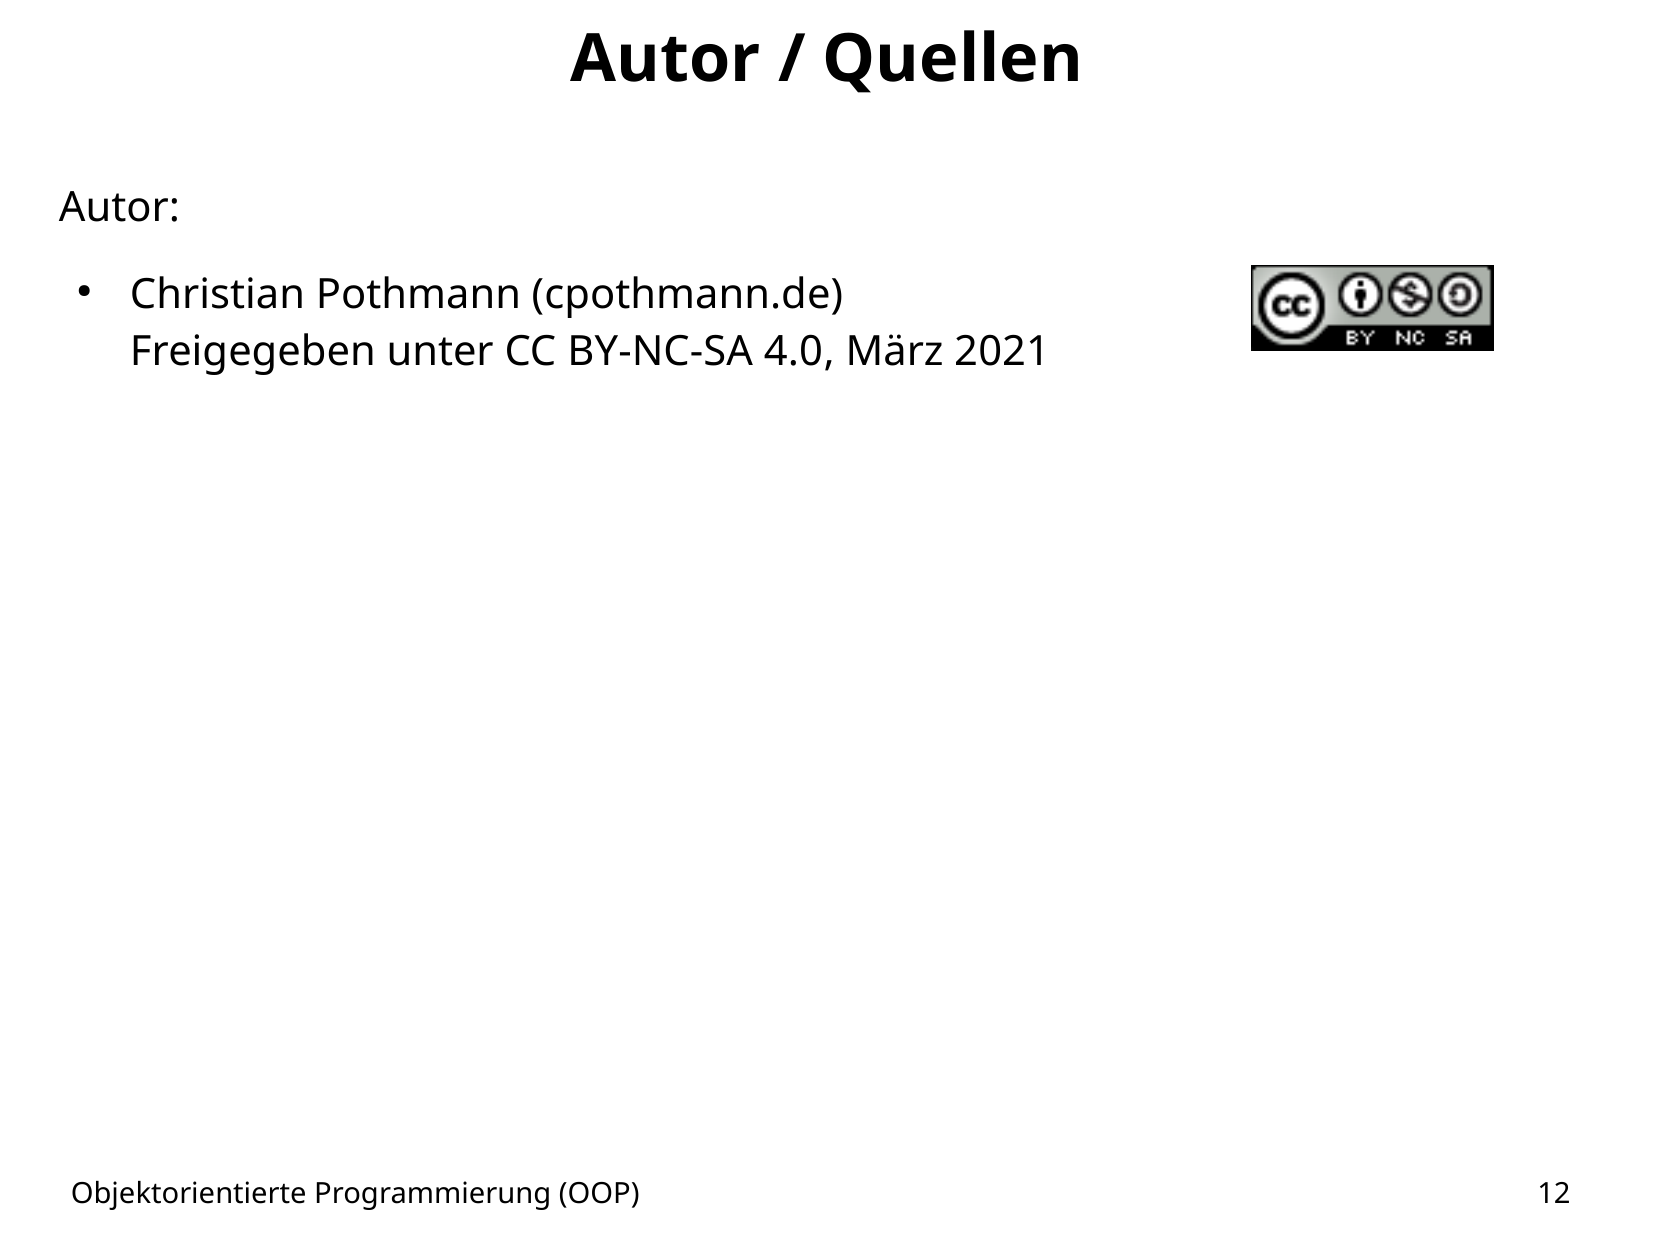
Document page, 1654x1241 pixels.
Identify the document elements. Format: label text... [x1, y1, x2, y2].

title Autor / Quellen [0, 5, 1654, 107]
picture [1251, 265, 1494, 351]
list Autor: Christian Pothmann (cpothmann.de) Freigegeben unter CC BY-NC-SA 4.0, März 2021 [59, 177, 1583, 1146]
